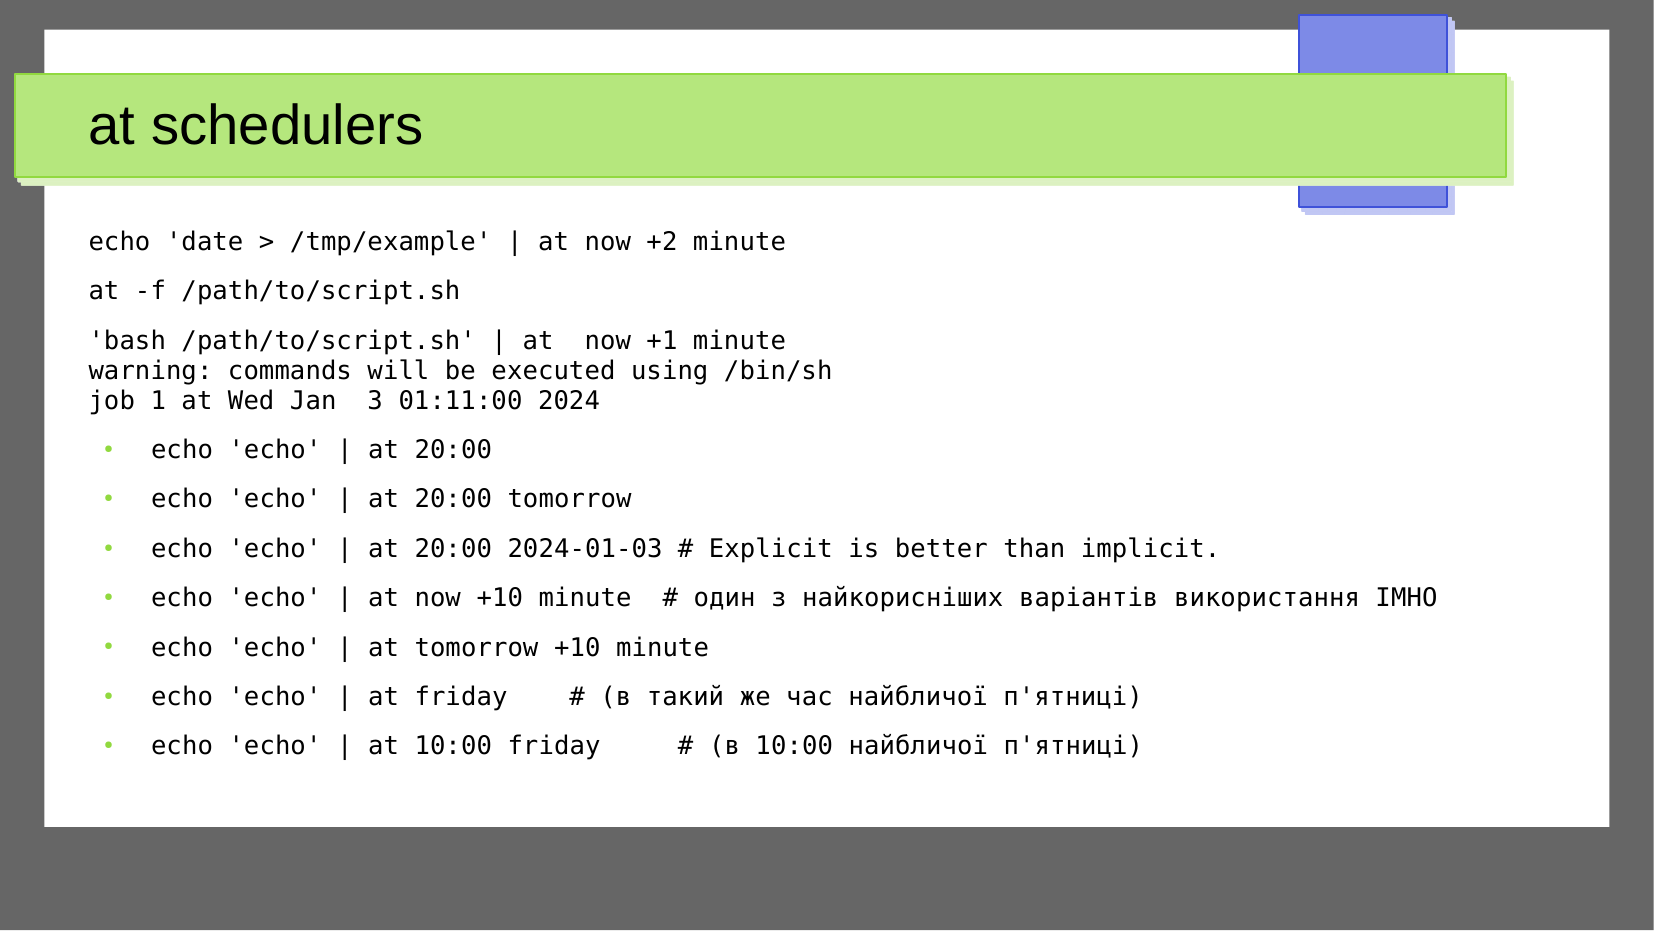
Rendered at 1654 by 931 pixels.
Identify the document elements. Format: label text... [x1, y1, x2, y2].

list echo 'date > /tmp/example' | at now +2 minute at -f /path/to/script.sh 'bash /path/to/script.sh' | at now +1 minute warning: commands will be executed using /bin/sh job 1 at Wed Jan 3 01:11:00 2024 echo 'echo' | at 20:00 echo 'echo' | at 20:00 tomorrow echo 'echo' | at 20:00 2024-01-03 # Explicit is better than implicit. echo 'echo' | at now +10 minute # один з найкорисніших варіантів використання IMHO echo 'echo' | at tomorrow +10 minute echo 'echo' | at friday # (в такий же час найбличої п'ятниці) echo 'echo' | at 10:00 friday # (в 10:00 найбличої п'ятниці) [88, 177, 1538, 768]
title at schedulers [88, 73, 1506, 177]
